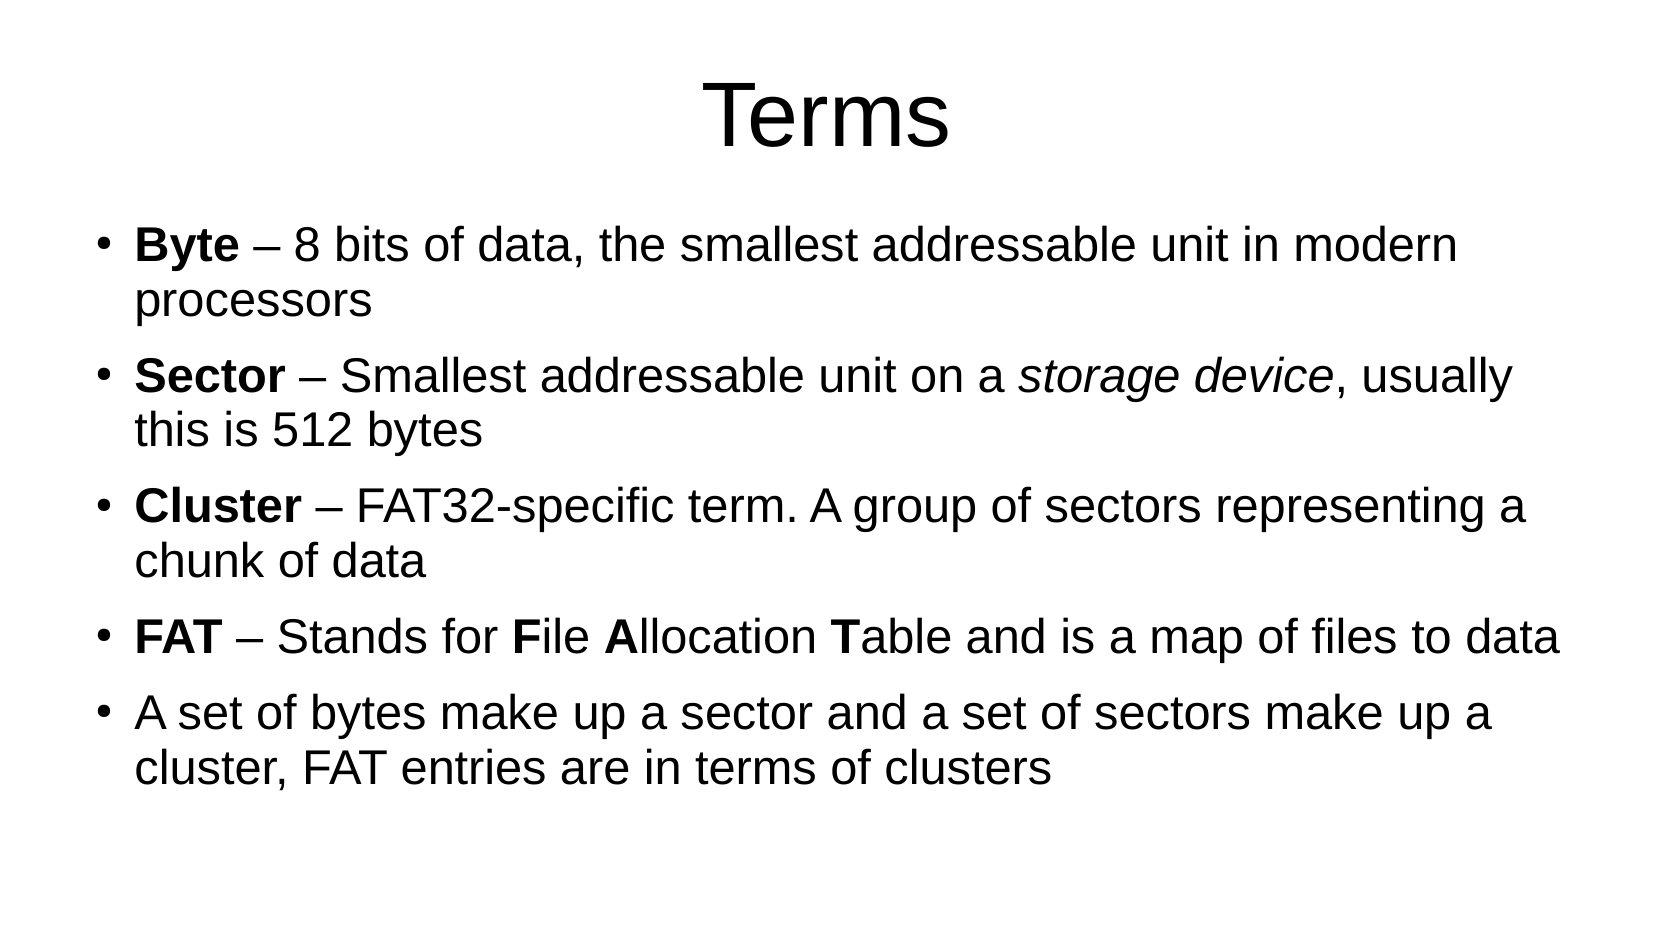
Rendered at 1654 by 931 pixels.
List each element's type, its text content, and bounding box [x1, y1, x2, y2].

list Byte – 8 bits of data, the smallest addressable unit in modern processors Sector – Smallest addressable unit on a storage device, usually this is 512 bytes Cluster – FAT32-specific term. A group of sectors representing a chunk of data FAT – Stands for File Allocation Table and is a map of files to data A set of bytes make up a sector and a set of sectors make up a cluster, FAT entries are in terms of clusters [82, 217, 1571, 841]
title Terms [82, 37, 1571, 193]
